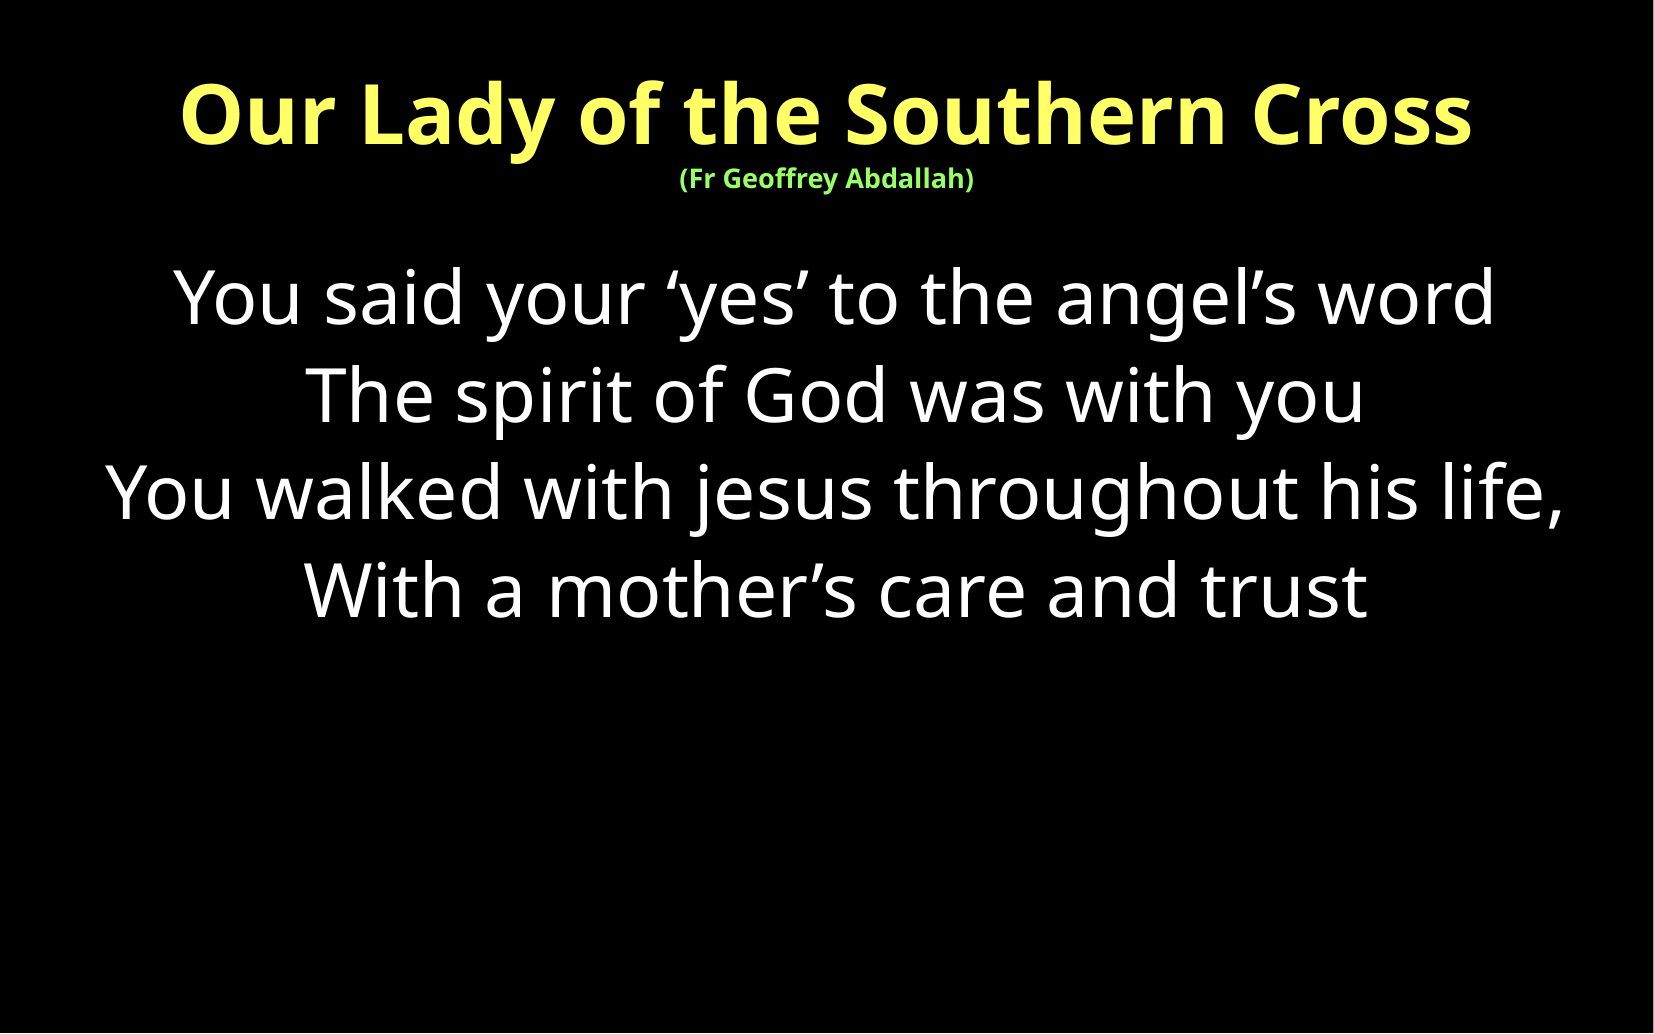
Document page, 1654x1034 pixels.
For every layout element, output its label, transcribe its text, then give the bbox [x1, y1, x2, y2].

text_box You said your ‘yes’ to the angel’s word The spirit of God was with you You walked with jesus throughout his life, With a mother’s care and trust [0, 252, 1654, 935]
text_box Our Lady of the Southern Cross (Fr Geoffrey Abdallah) [0, 41, 1654, 214]
